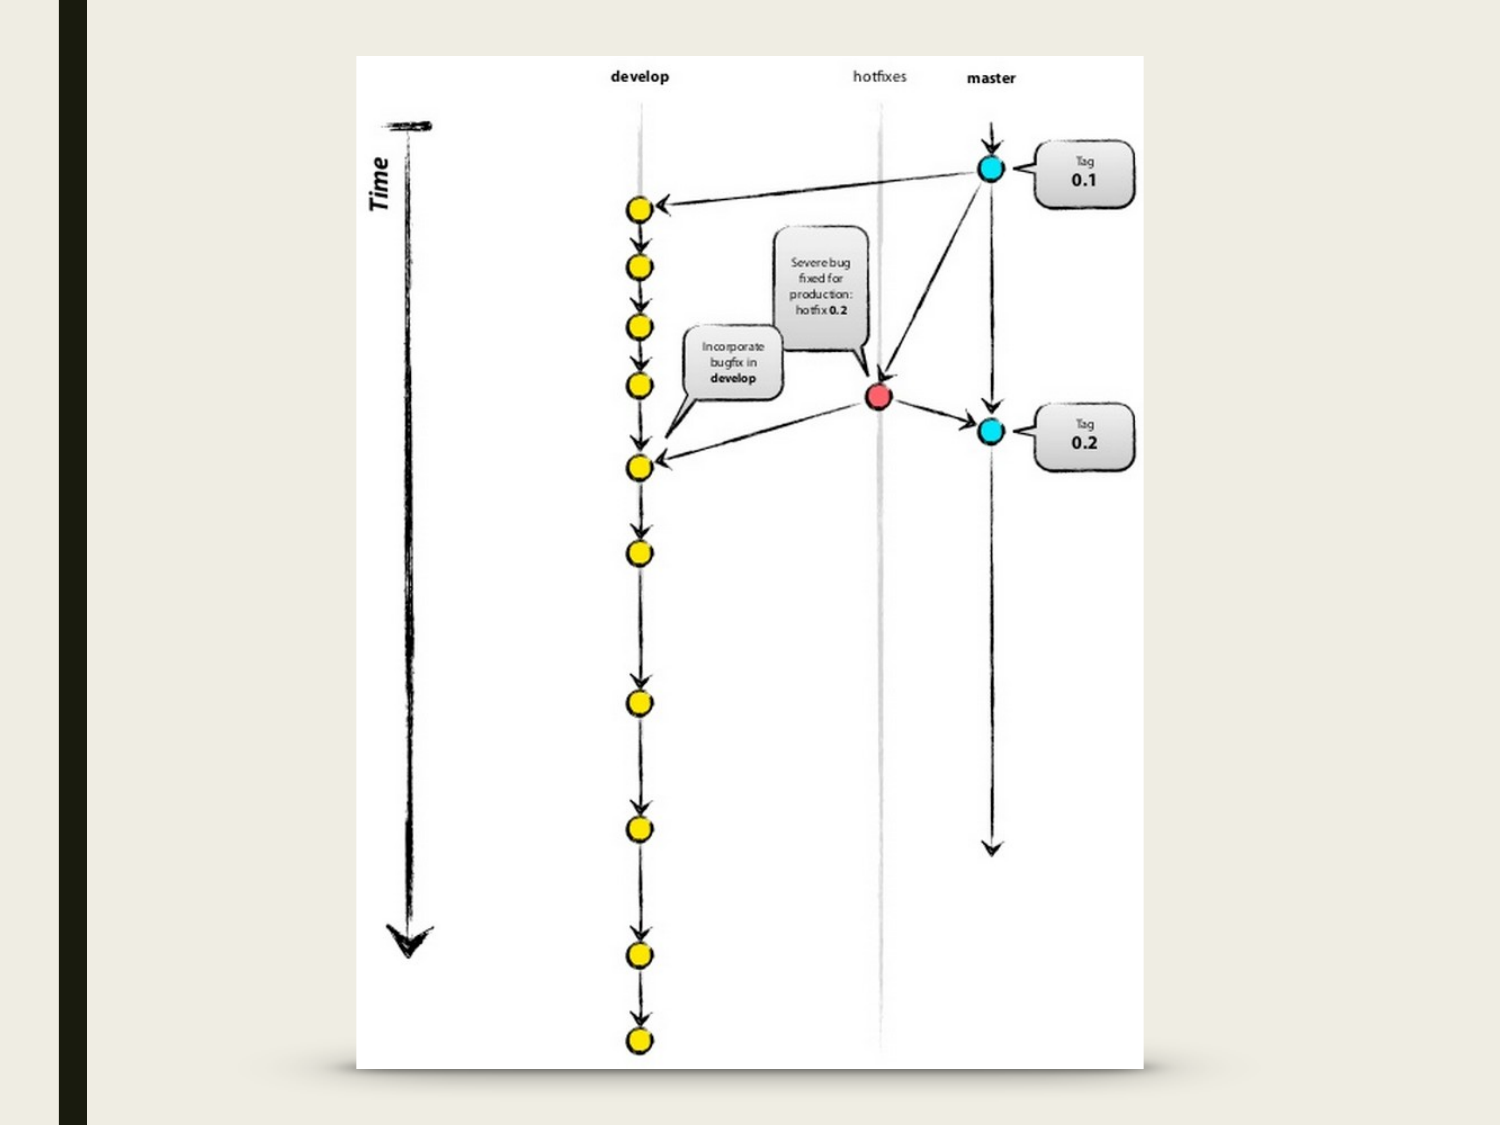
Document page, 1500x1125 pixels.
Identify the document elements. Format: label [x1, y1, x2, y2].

text_box [106, 56, 1394, 1125]
